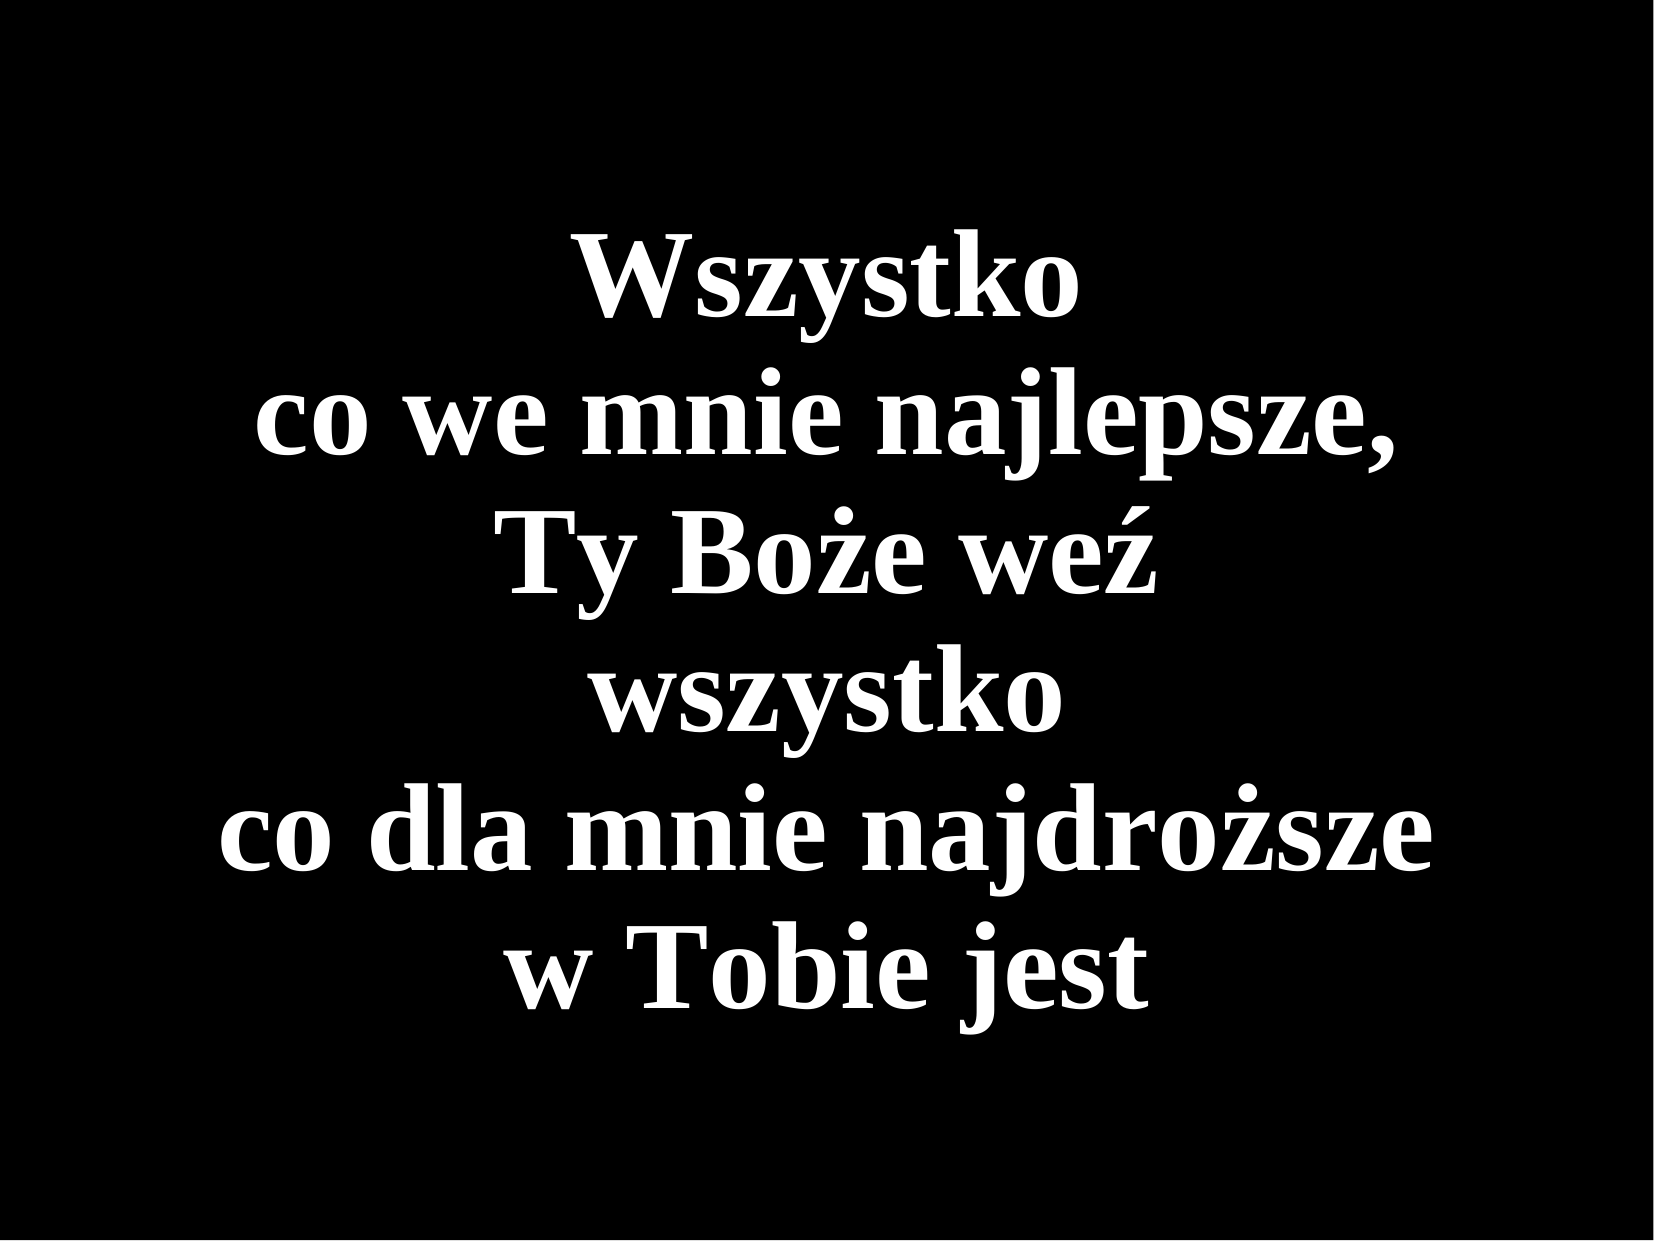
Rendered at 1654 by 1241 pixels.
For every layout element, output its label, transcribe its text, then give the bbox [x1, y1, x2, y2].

title Wszystko co we mnie najlepsze, Ty Boże weź wszystko co dla mnie najdroższe w Tobie jest [0, 0, 1654, 1241]
